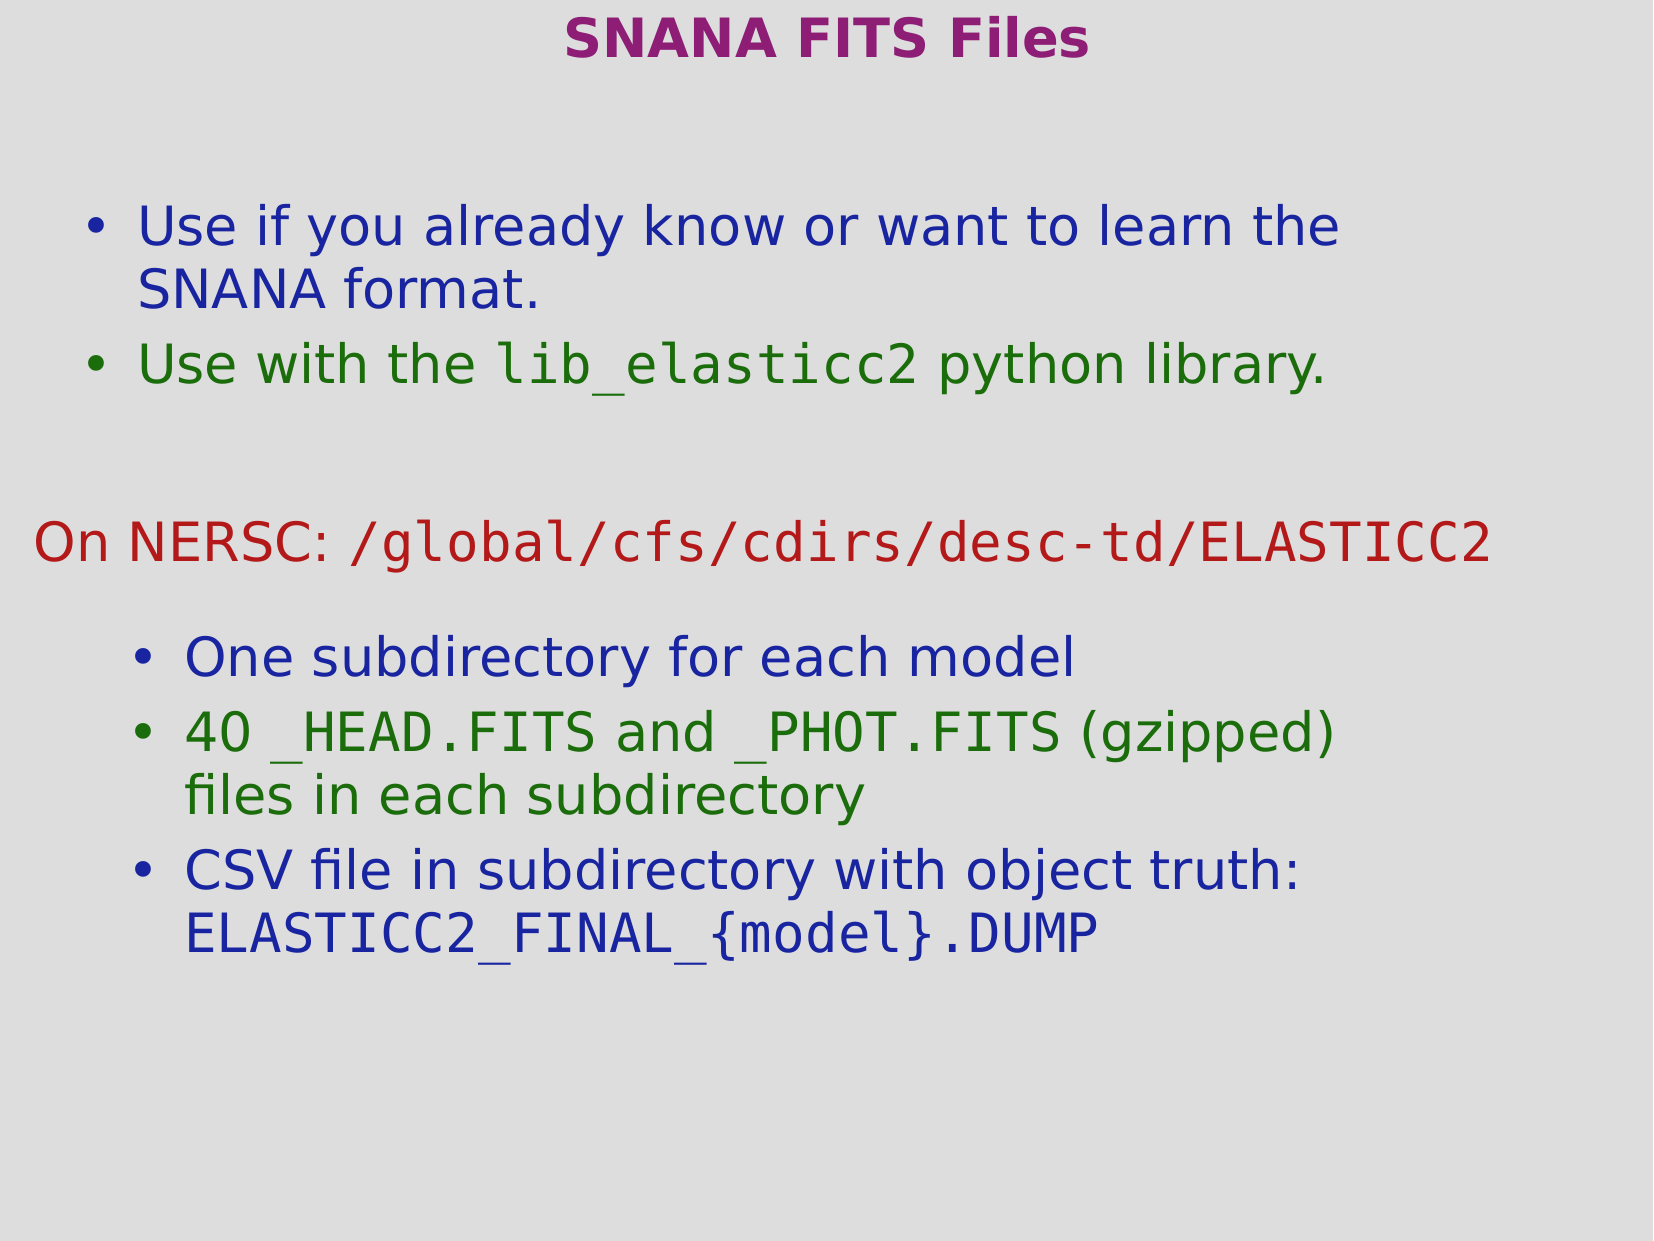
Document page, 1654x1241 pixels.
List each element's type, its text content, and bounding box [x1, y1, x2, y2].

text_box • One subdirectory for each model • 40 _HEAD.FITS and _PHOT.FITS (gzipped) files in each subdirectory • CSV file in subdirectory with object truth: ELASTICC2_FINAL_{model}.DUMP [112, 618, 1463, 973]
text_box SNANA FITS Files [455, 0, 1201, 78]
text_box • Use if you already know or want to learn the SNANA format. • Use with the lib_elasticc2 python library. [65, 187, 1426, 404]
text_box On NERSC: /global/cfs/cdirs/desc-td/ELASTICC2 [18, 503, 1519, 582]
